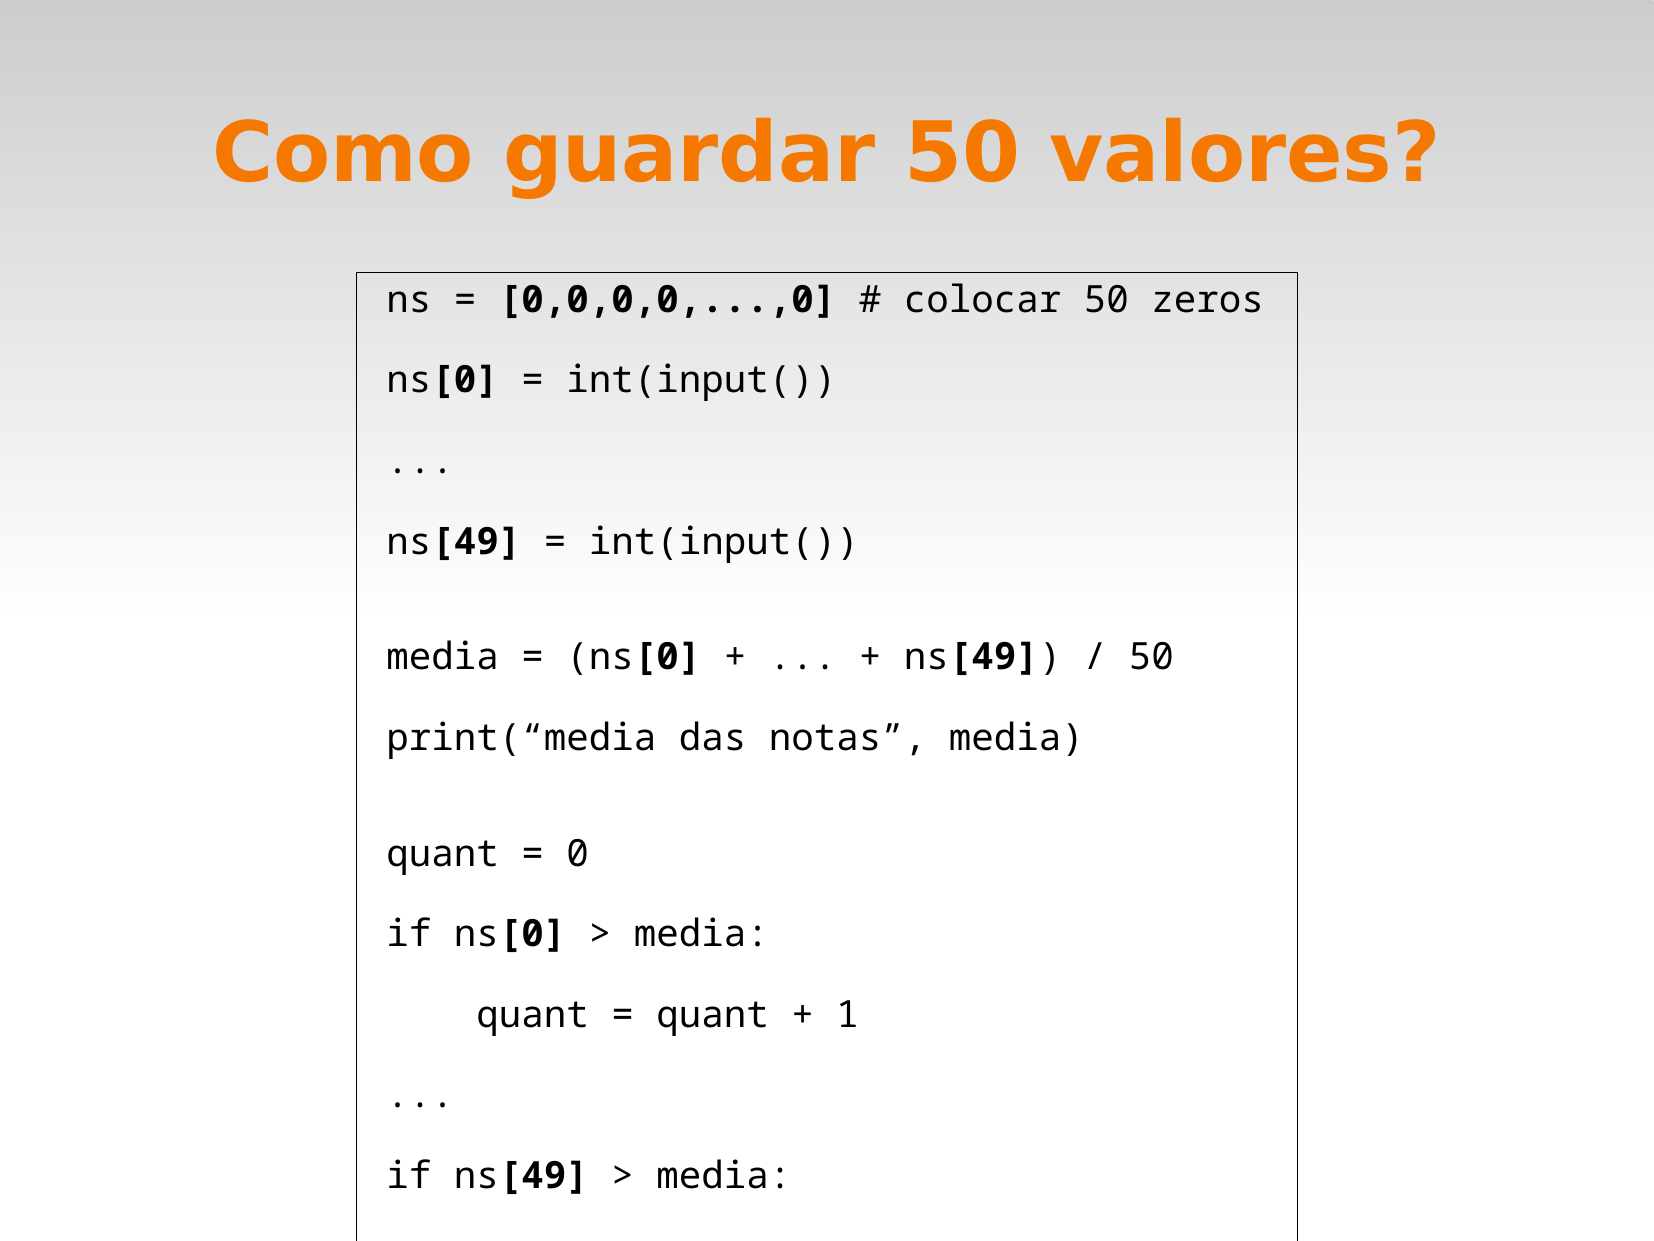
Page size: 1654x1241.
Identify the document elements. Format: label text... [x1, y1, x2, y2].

list ns = [0,0,0,0,...,0] # colocar 50 zeros ns[0] = int(input()) ... ns[49] = int(input()) media = (ns[0] + ... + ns[49]) / 50 print(“media das notas”, media) quant = 0 if ns[0] > media: quant = quant + 1 ... if ns[49] > media: quant = quant + 1 print(“total acima da media”, quant) [356, 272, 1298, 1182]
title Como guardar 50 valores? [82, 49, 1571, 257]
